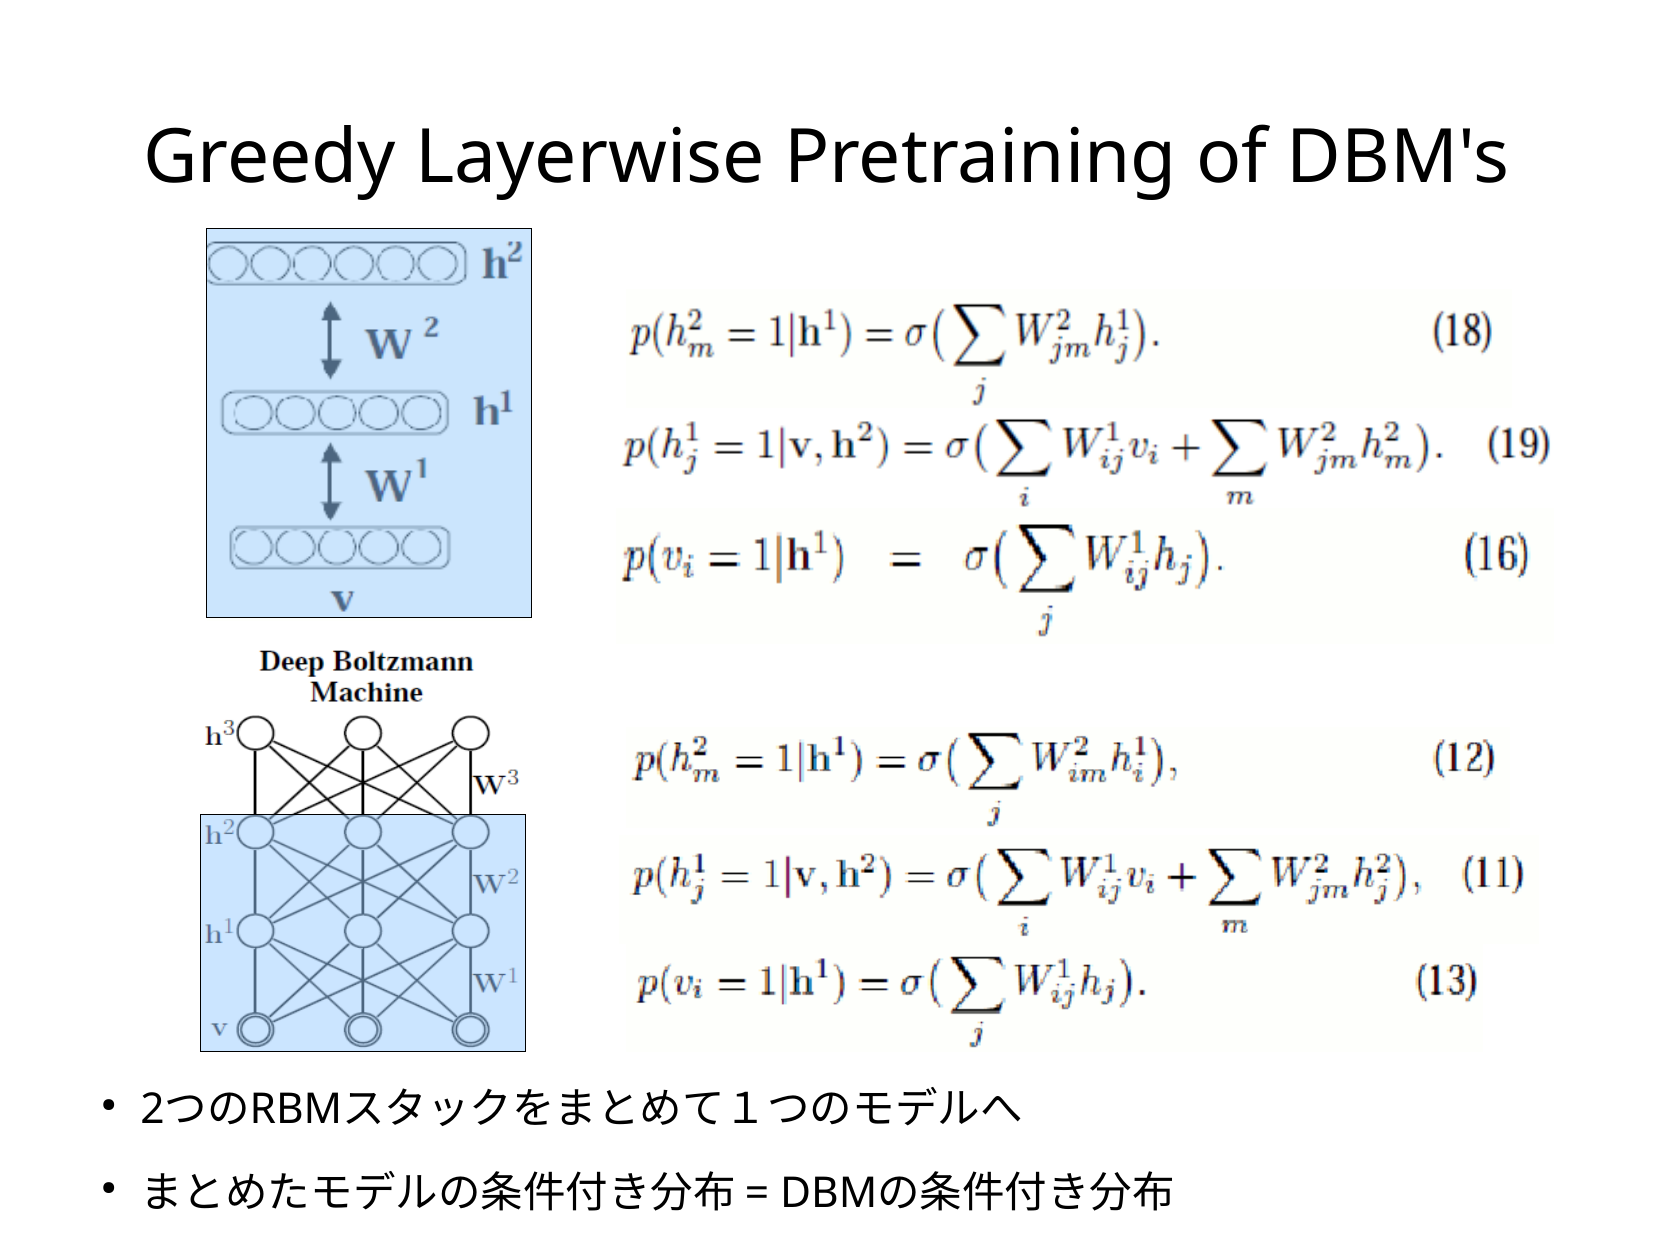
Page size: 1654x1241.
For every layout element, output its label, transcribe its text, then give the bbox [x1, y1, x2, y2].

list 2つのRBMスタックをまとめて１つのモデルへ まとめたモデルの条件付き分布 = DBMの条件付き分布 [88, 1074, 1577, 1223]
picture [626, 727, 1510, 828]
picture [200, 636, 526, 814]
picture [619, 835, 1539, 1052]
title Greedy Layerwise Pretraining of DBM's [82, 56, 1571, 250]
picture [602, 289, 1565, 644]
text_box [200, 814, 526, 1052]
text_box [206, 228, 532, 618]
